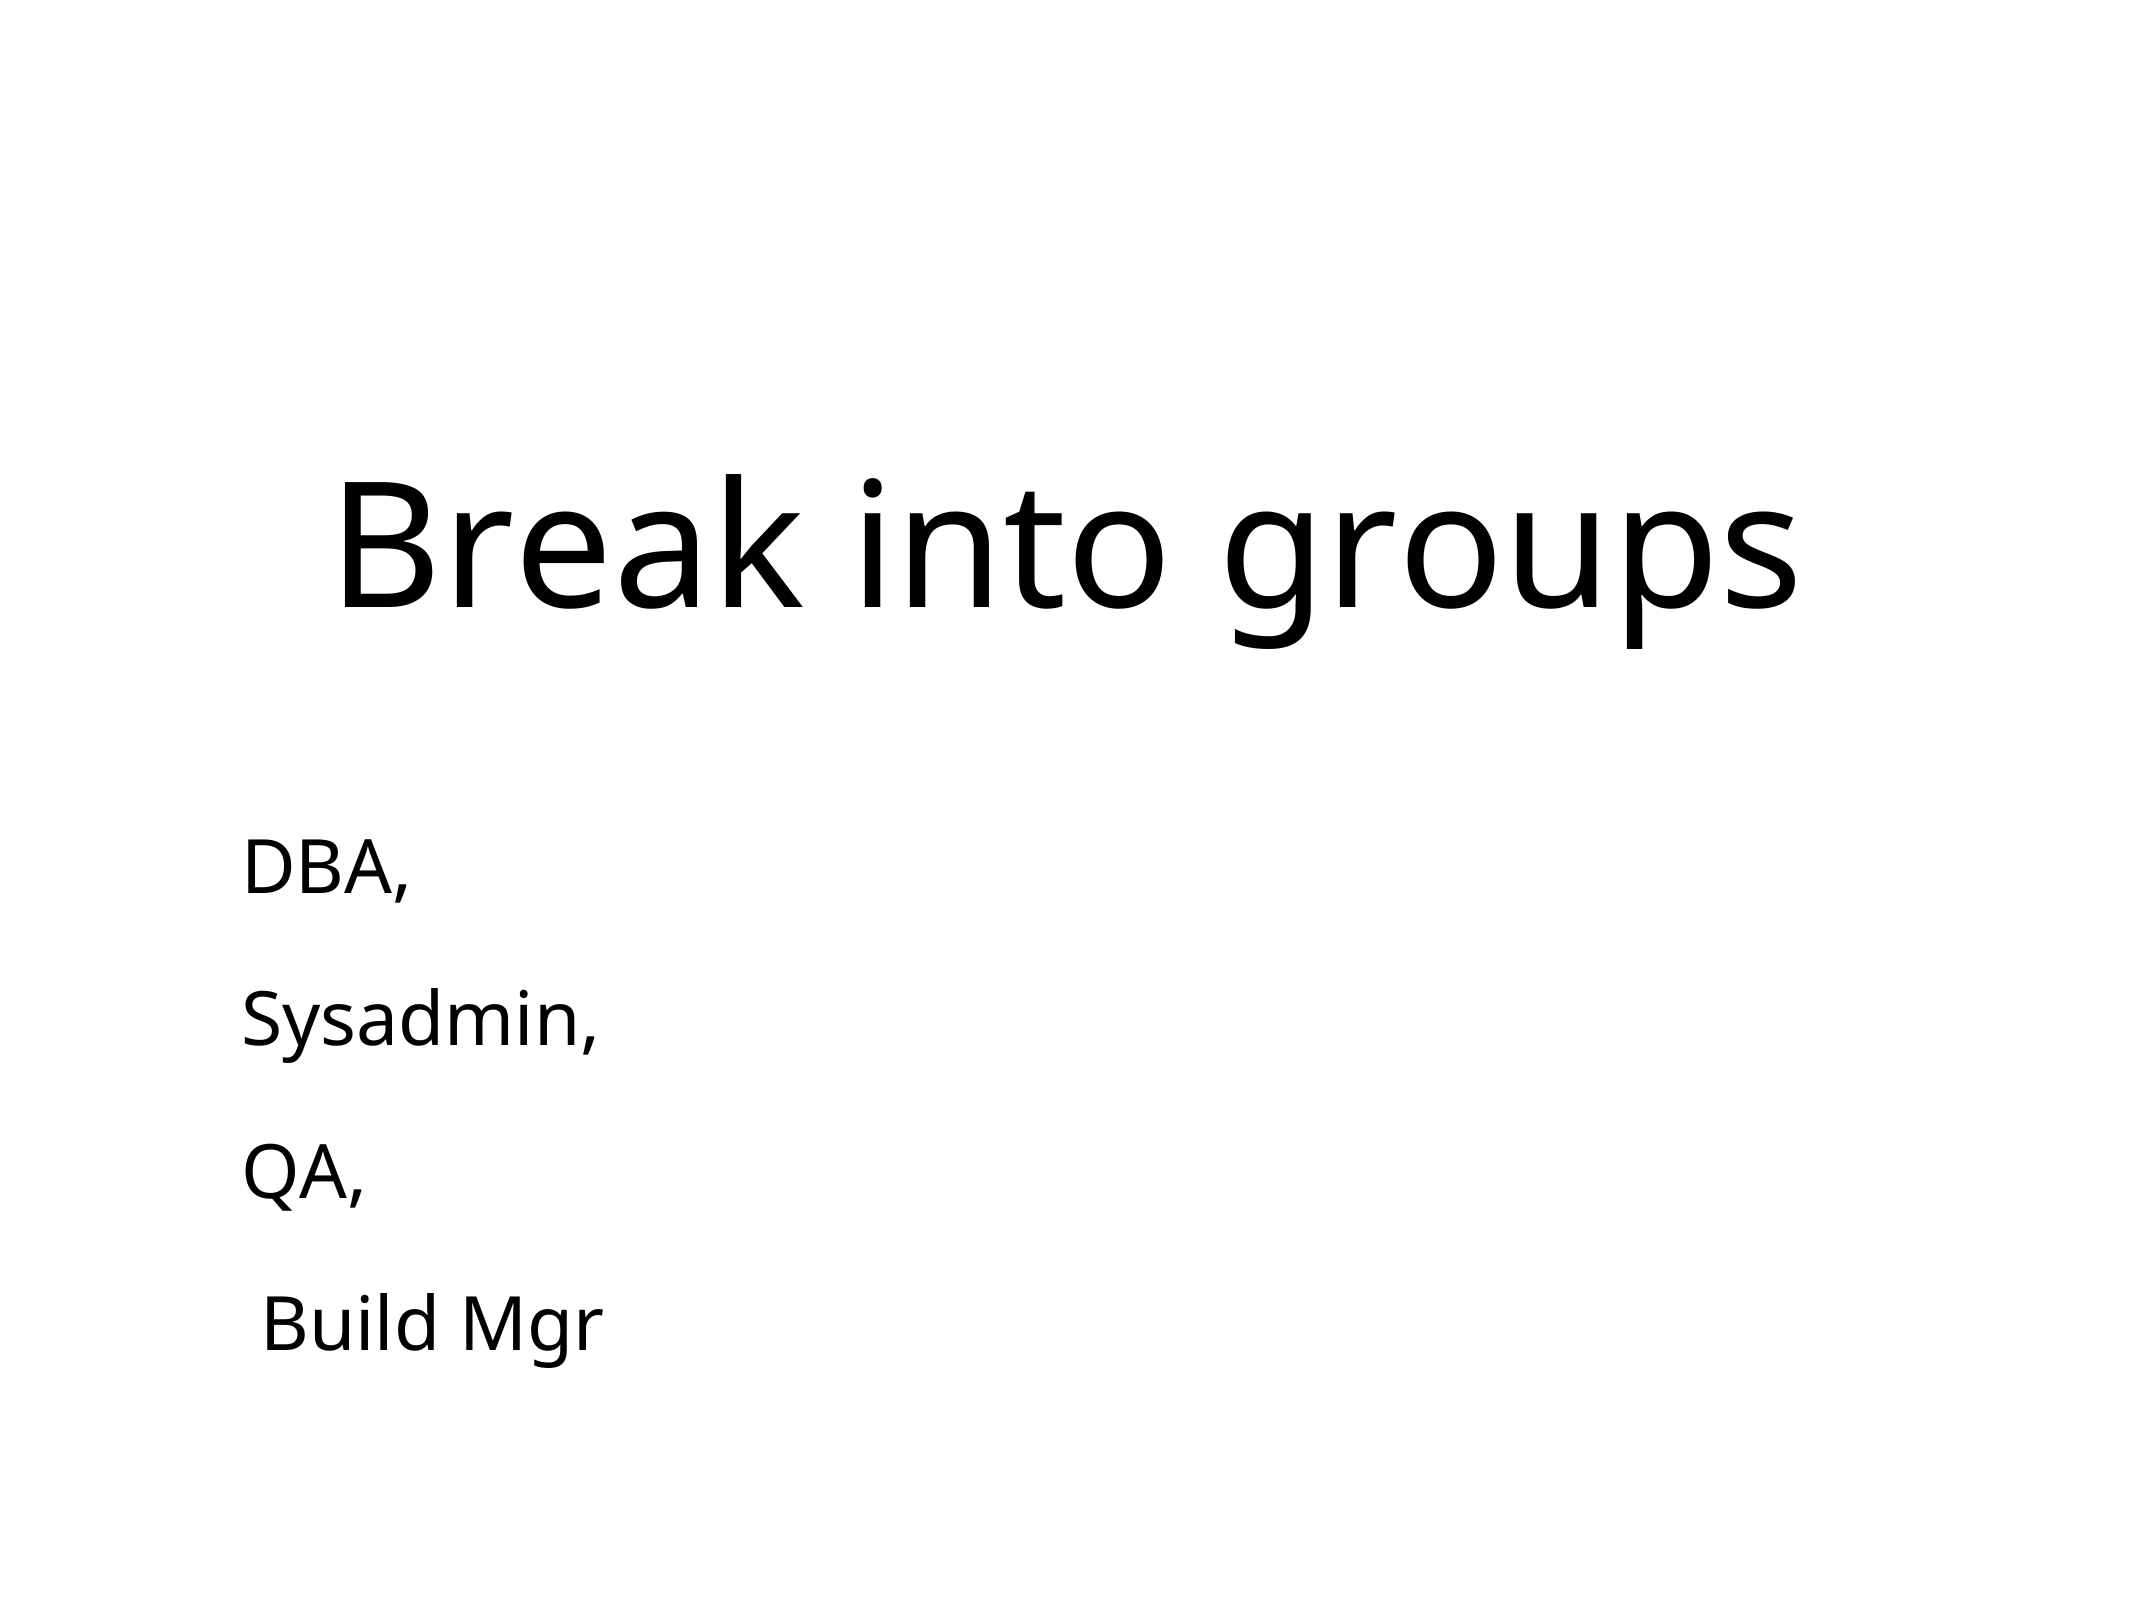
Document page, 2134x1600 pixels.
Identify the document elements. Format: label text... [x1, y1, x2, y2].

title Break into groups [208, 268, 1925, 811]
text_box DBA, Sysadmin, QA, Build Mgr [189, 813, 1981, 1313]
